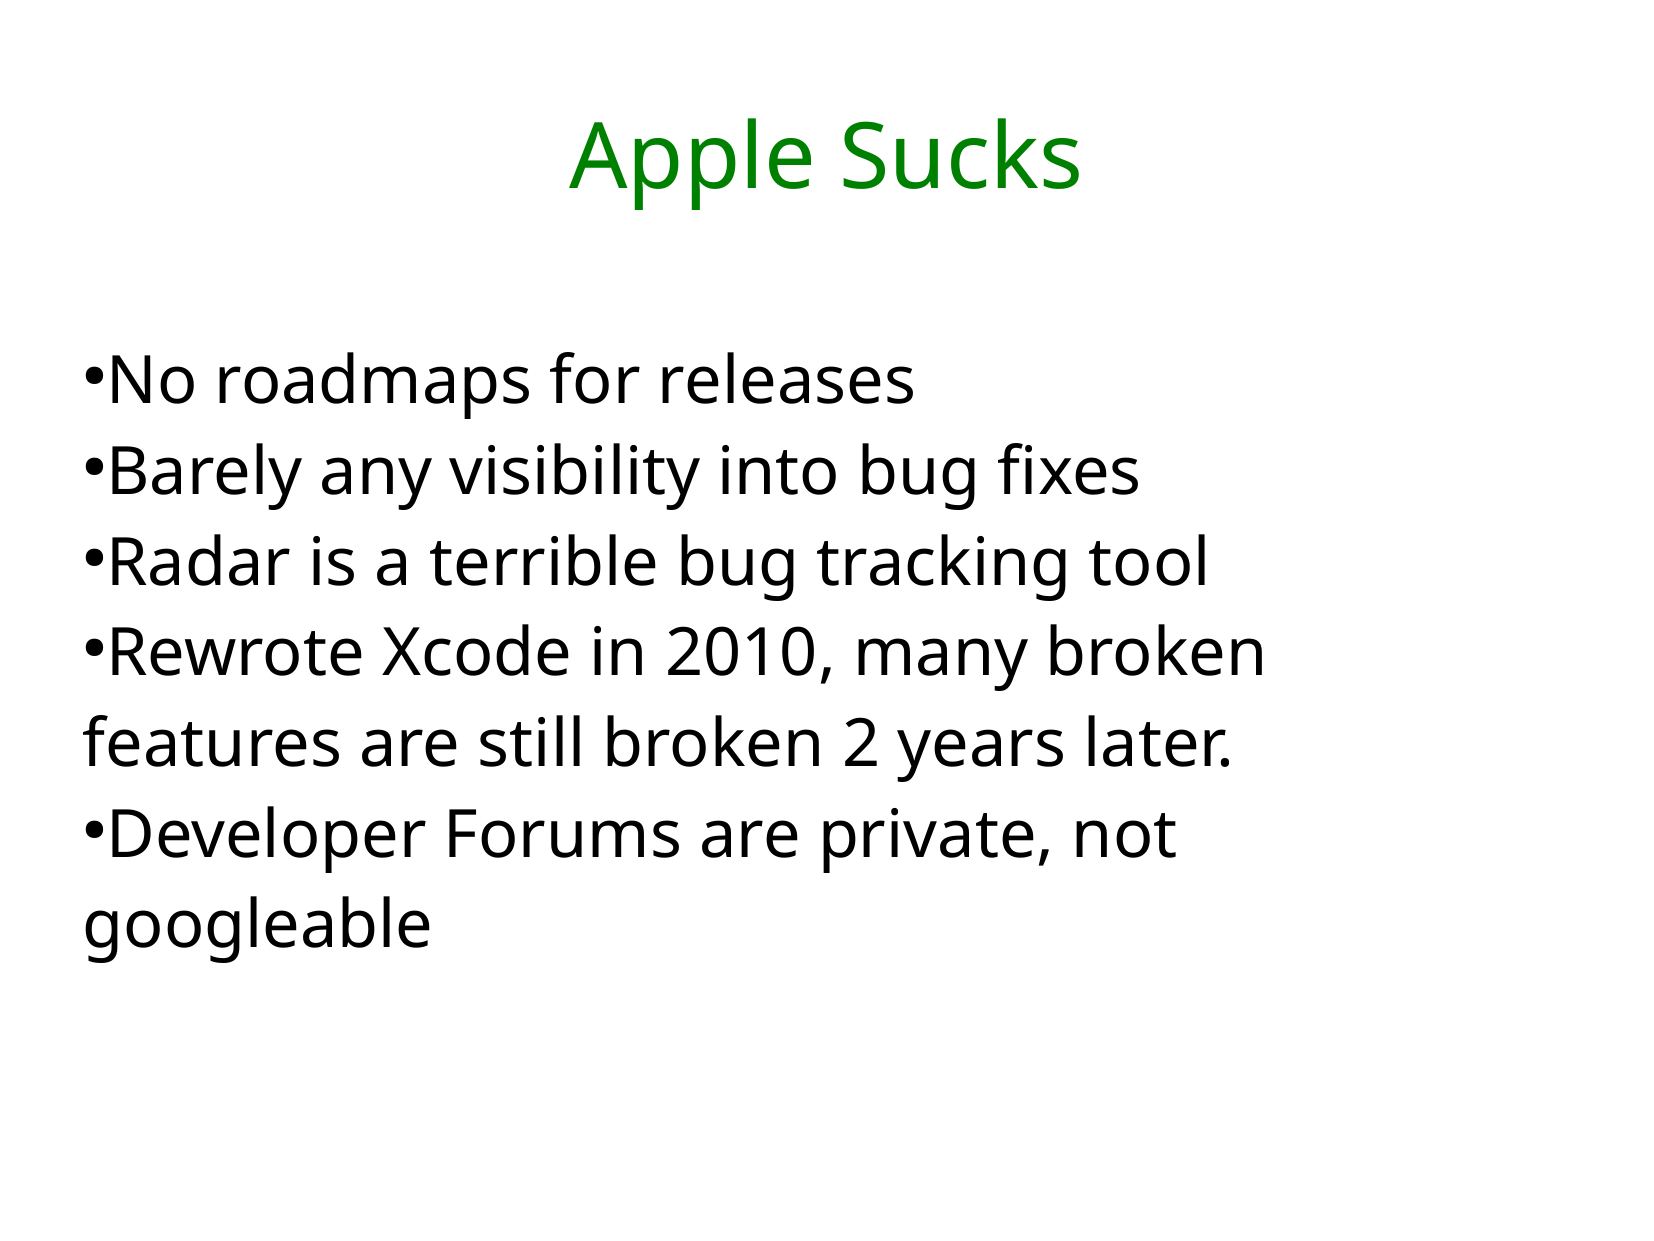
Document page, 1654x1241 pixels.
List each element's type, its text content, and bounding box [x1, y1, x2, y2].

subtitle No roadmaps for releases Barely any visibility into bug fixes Radar is a terrible bug tracking tool Rewrote Xcode in 2010, many broken features are still broken 2 years later. Developer Forums are private, not googleable [82, 290, 1538, 1010]
title Apple Sucks [82, 49, 1571, 257]
